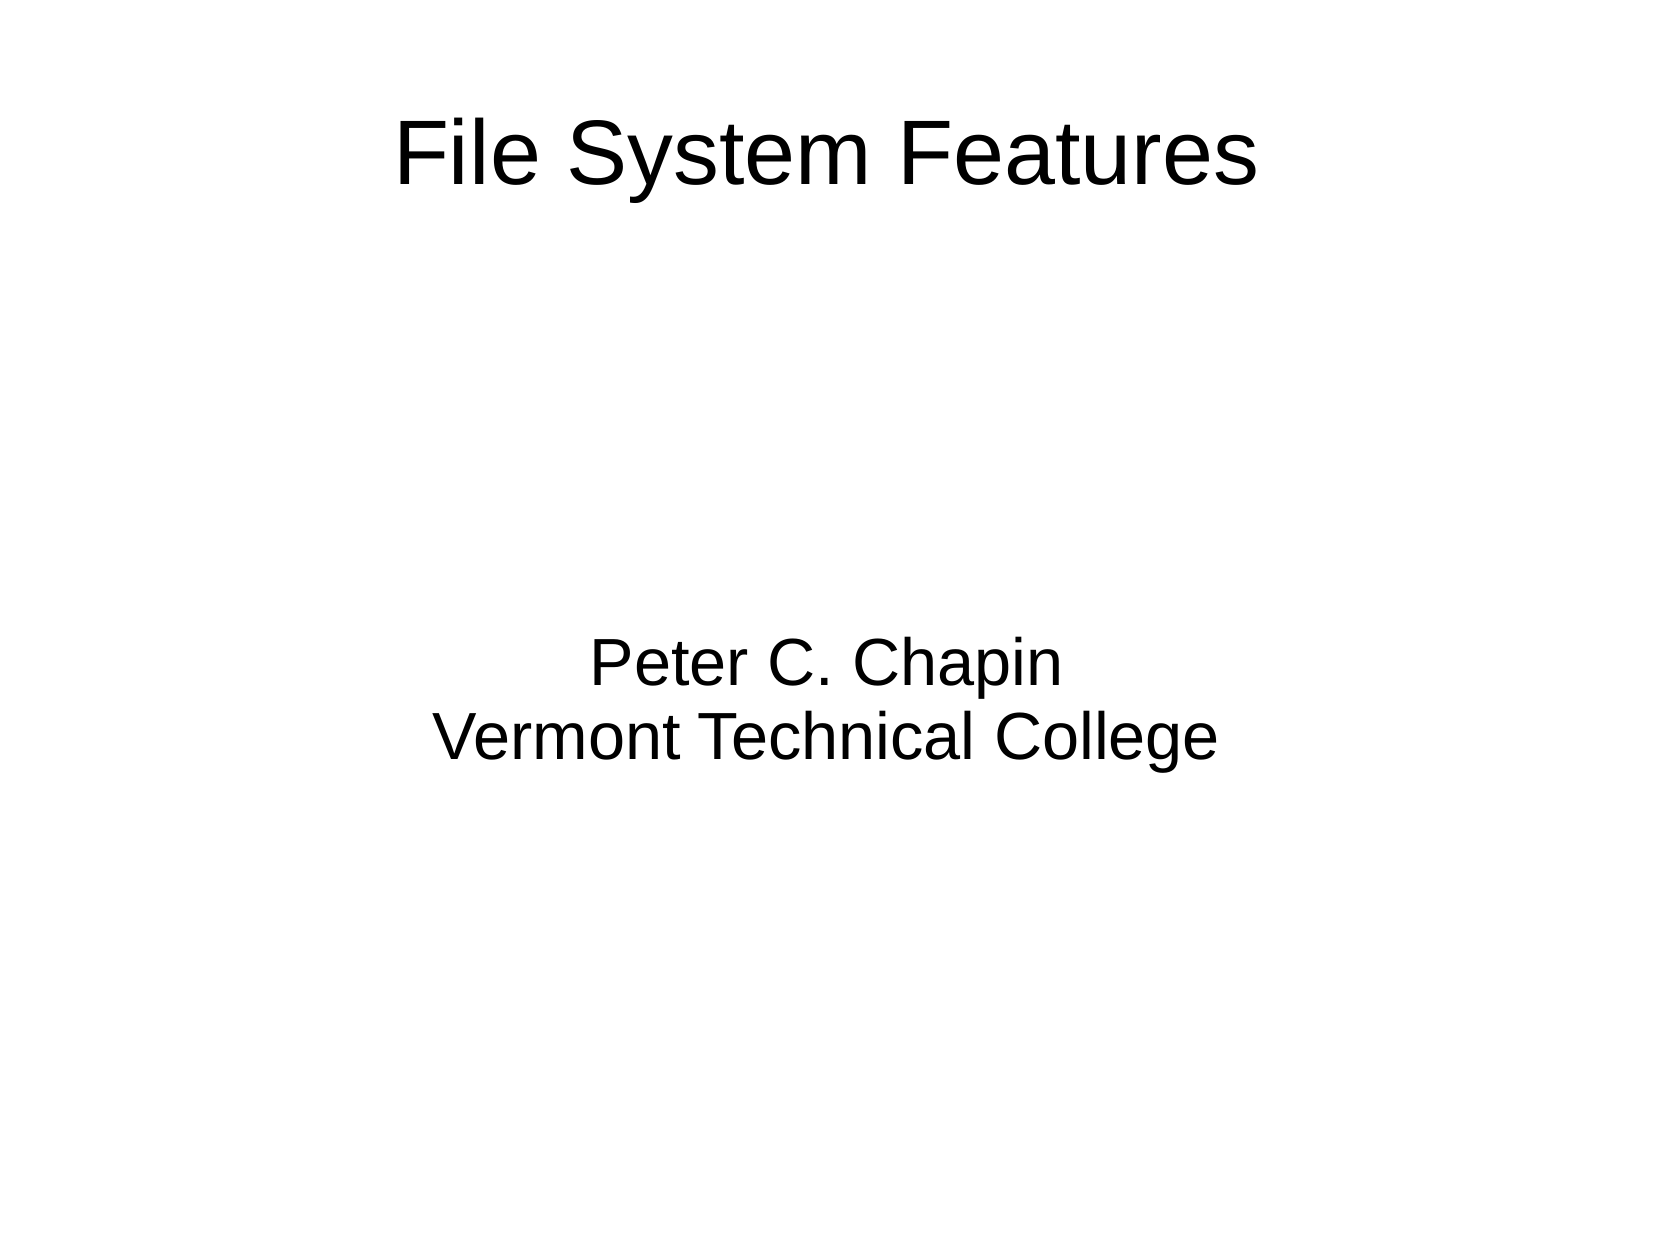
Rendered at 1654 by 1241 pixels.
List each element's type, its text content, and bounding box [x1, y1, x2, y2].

subtitle Peter C. Chapin Vermont Technical College [82, 297, 1571, 1102]
title File System Features [82, 56, 1571, 250]
